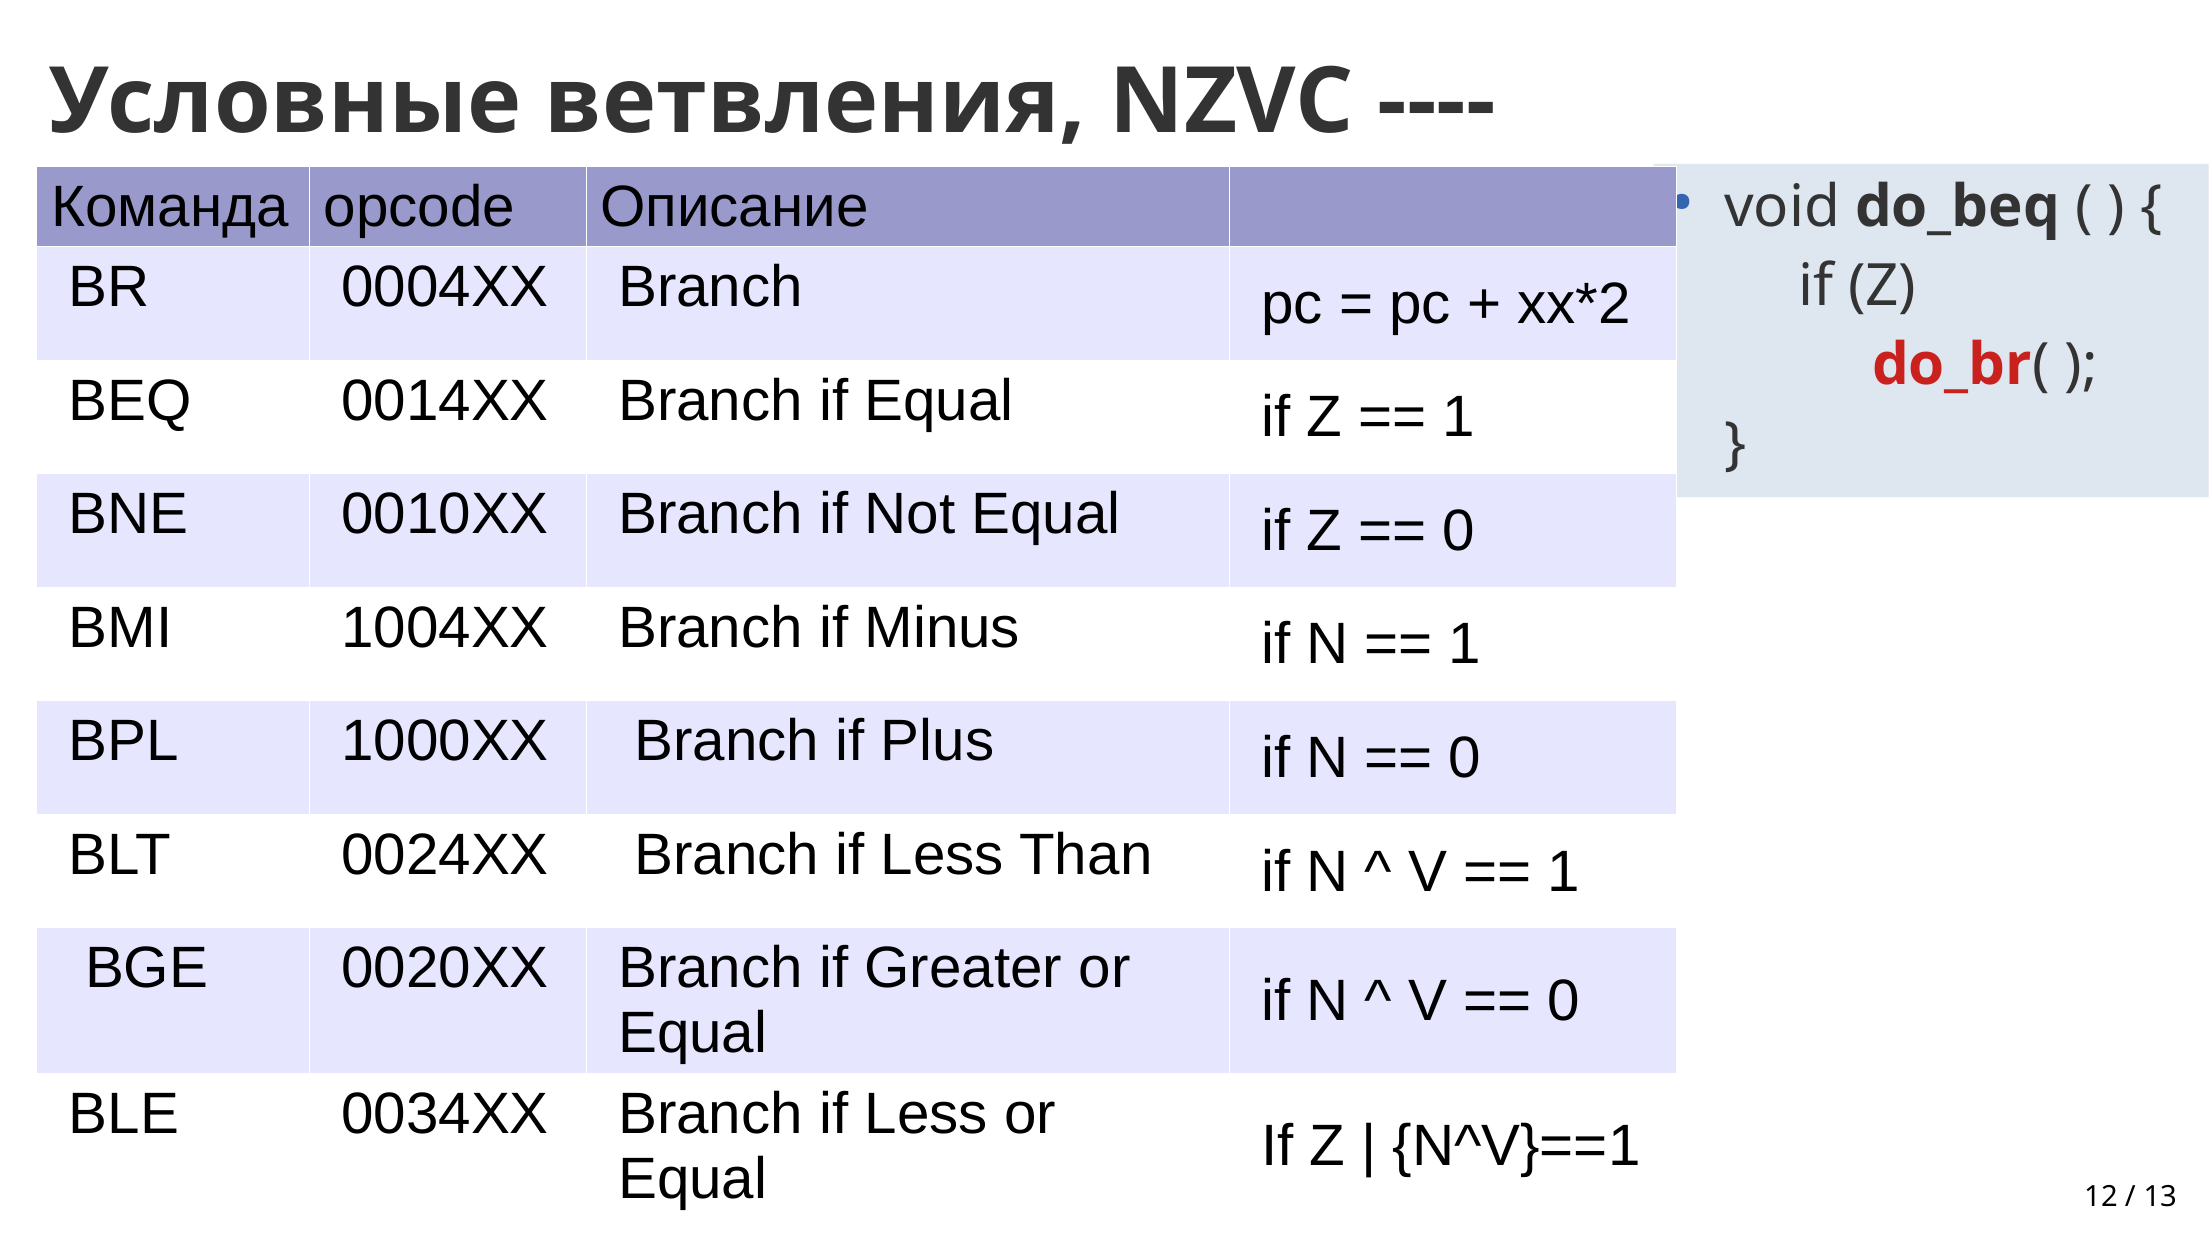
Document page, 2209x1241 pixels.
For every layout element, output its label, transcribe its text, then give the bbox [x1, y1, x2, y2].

table_cell Branch if Plus [587, 701, 1229, 814]
table_cell Branch if Greater or Equal [587, 928, 1229, 1073]
table_cell BEQ [37, 361, 309, 473]
table_cell Branch if Equal [587, 361, 1229, 473]
table_header [1230, 167, 1676, 246]
table_cell BGE [37, 928, 309, 1073]
table_cell BLT [37, 815, 309, 927]
table_cell BR [37, 247, 309, 360]
table_cell 0014XX [310, 361, 586, 473]
table_cell Branch [587, 247, 1229, 360]
table_cell BPL [37, 701, 309, 814]
table_header opcode [310, 167, 586, 246]
list void do_beq ( ) { if (Z) do_br( ); } [1653, 163, 2209, 498]
table_cell 0024XX [310, 815, 586, 927]
table_cell if N ^ V == 0 [1230, 928, 1676, 1073]
table_cell if N ^ V == 1 [1230, 815, 1676, 927]
table_cell Branch if Not Equal [587, 474, 1229, 587]
table_cell if Z == 1 [1230, 361, 1676, 473]
table_cell pc = pc + xx*2 [1230, 247, 1676, 360]
table_cell BNE [37, 474, 309, 587]
table_cell if Z == 0 [1230, 474, 1676, 587]
table_cell 1000XX [310, 701, 586, 814]
table_cell BMI [37, 588, 309, 700]
table_cell Branch if Minus [587, 588, 1229, 700]
table_cell if N == 0 [1230, 701, 1676, 814]
table_cell 0034XX [310, 1074, 586, 1218]
table_cell 0004XX [310, 247, 586, 360]
table_header Описание [587, 167, 1229, 246]
table_cell 0010XX [310, 474, 586, 587]
table_header Команда [37, 167, 309, 246]
table_cell Branch if Less Than [587, 815, 1229, 927]
table_cell 0020XX [310, 928, 586, 1073]
table_cell 1004XX [310, 588, 586, 700]
table_cell if N == 1 [1230, 588, 1676, 700]
table_cell Branch if Less or Equal [587, 1074, 1229, 1218]
title Условные ветвления, NZVC ---- [48, 34, 2174, 160]
table_cell If Z | {N^V}==1 [1230, 1074, 1676, 1218]
table_cell BLE [37, 1074, 309, 1218]
